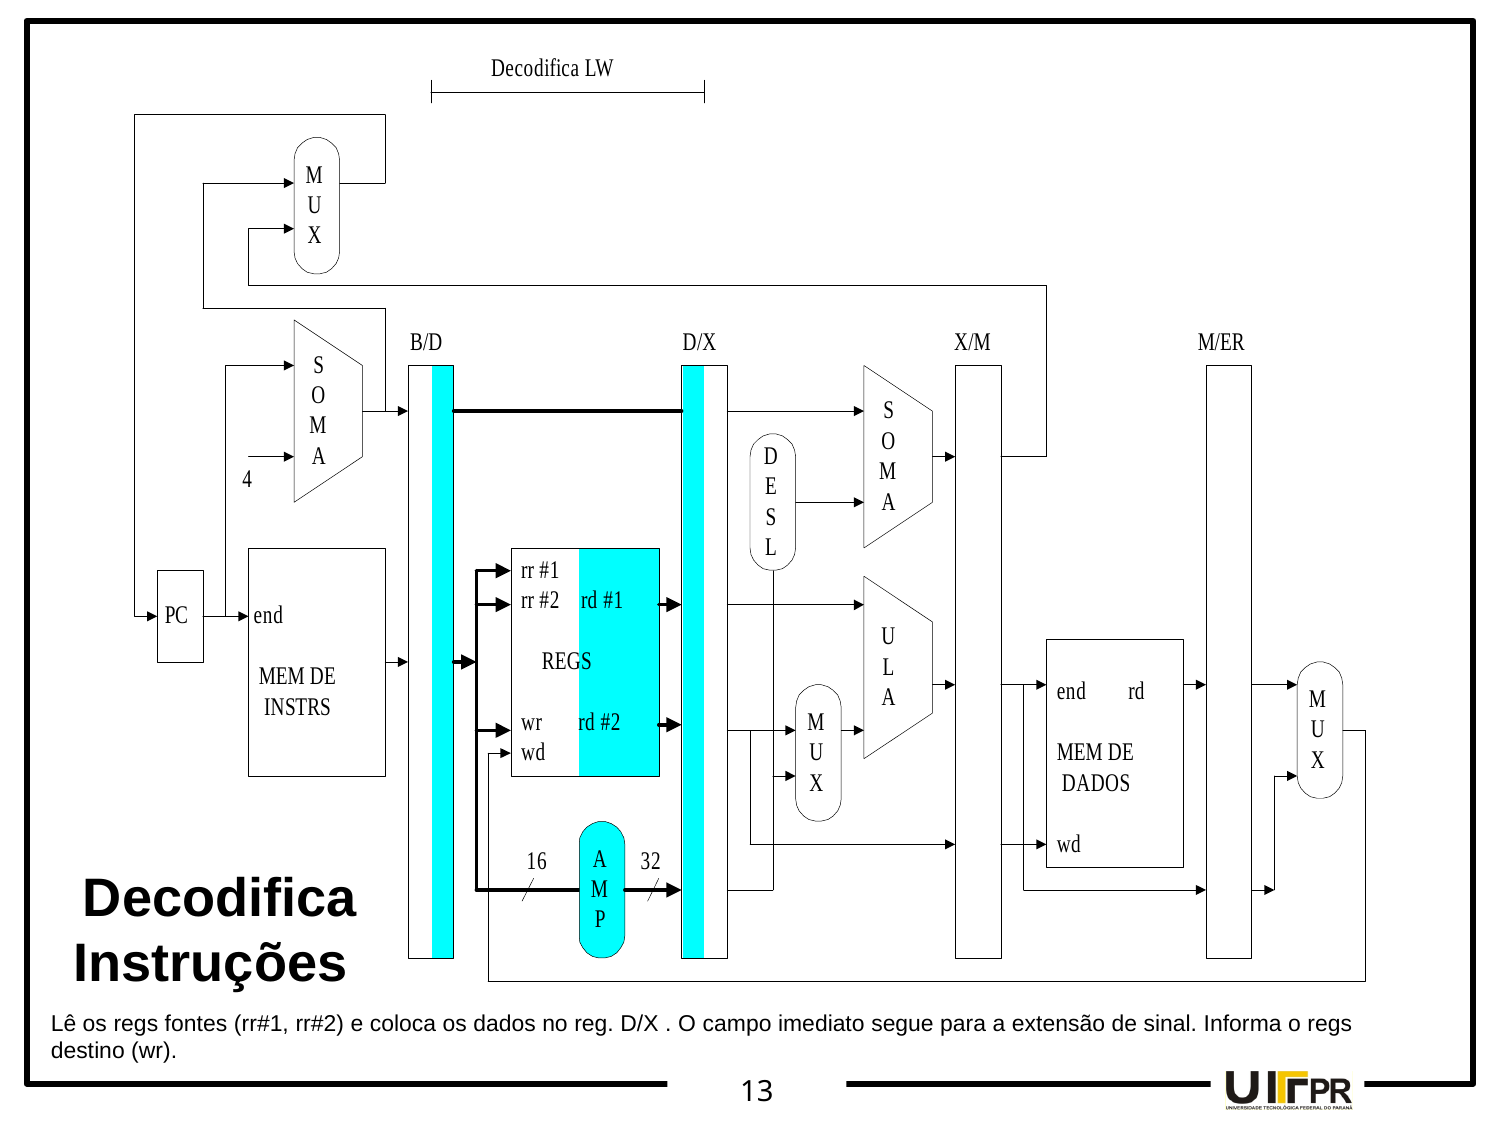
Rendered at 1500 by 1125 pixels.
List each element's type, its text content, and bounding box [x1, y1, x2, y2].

chart [79, 47, 1421, 1008]
title Decodifica Instruções [37, 849, 384, 1000]
picture [1225, 1072, 1353, 1110]
list Lê os regs fontes (rr#1, rr#2) e coloca os dados no reg. D/X . O campo imediato segue para a extensão de sinal. Informa o regs destino (wr). [36, 1000, 1447, 1072]
